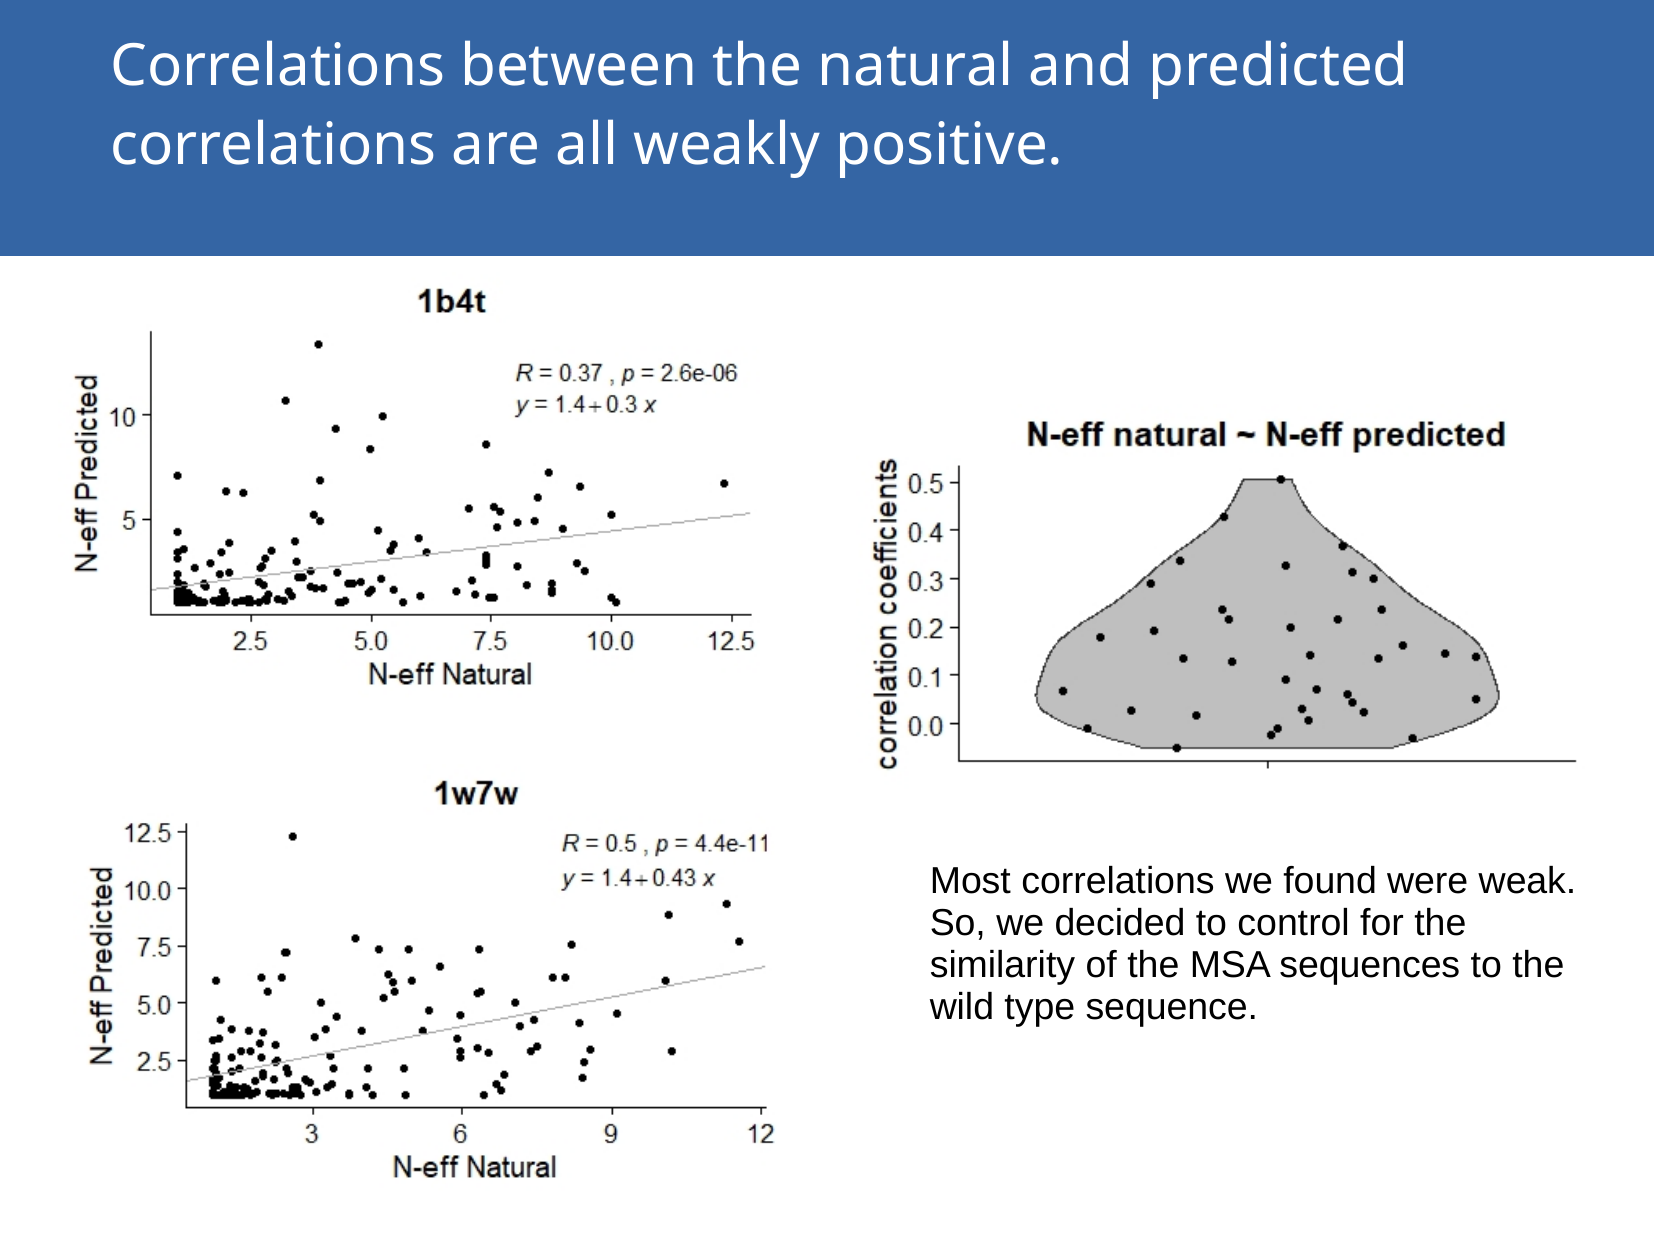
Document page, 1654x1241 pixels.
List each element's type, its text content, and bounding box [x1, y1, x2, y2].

picture [73, 764, 781, 1198]
text_box Correlations between the natural and predicted correlations are all weakly positive. [20, 15, 1654, 241]
picture [856, 404, 1591, 856]
text_box Most correlations we found were weak. So, we decided to control for the similarity of the MSA sequences to the wild type sequence. [915, 852, 1621, 1036]
picture [58, 272, 766, 706]
text_box [0, 0, 1654, 256]
